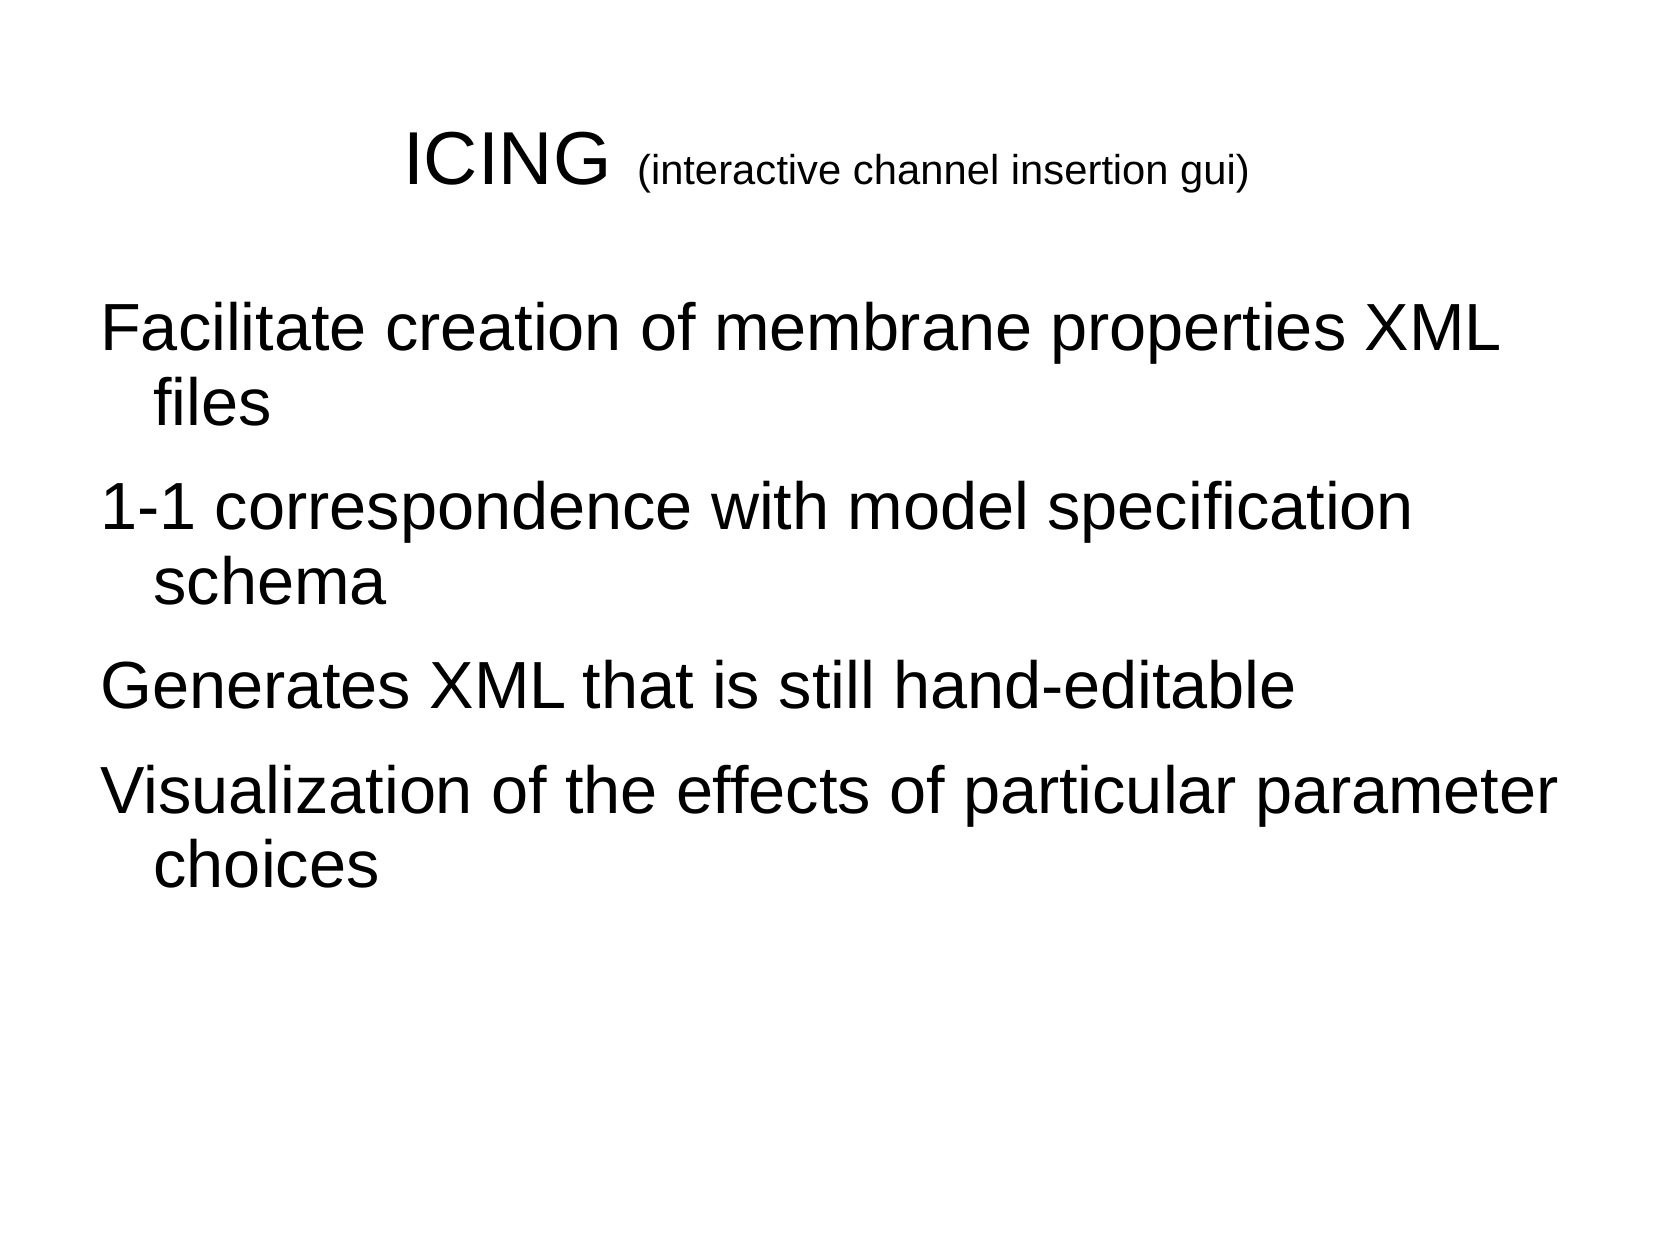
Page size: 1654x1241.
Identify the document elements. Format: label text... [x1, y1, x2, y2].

title ICING (interactive channel insertion gui) [82, 56, 1571, 250]
list Facilitate creation of membrane properties XML files 1-1 correspondence with model specification schema Generates XML that is still hand-editable Visualization of the effects of particular parameter choices [82, 290, 1571, 1094]
